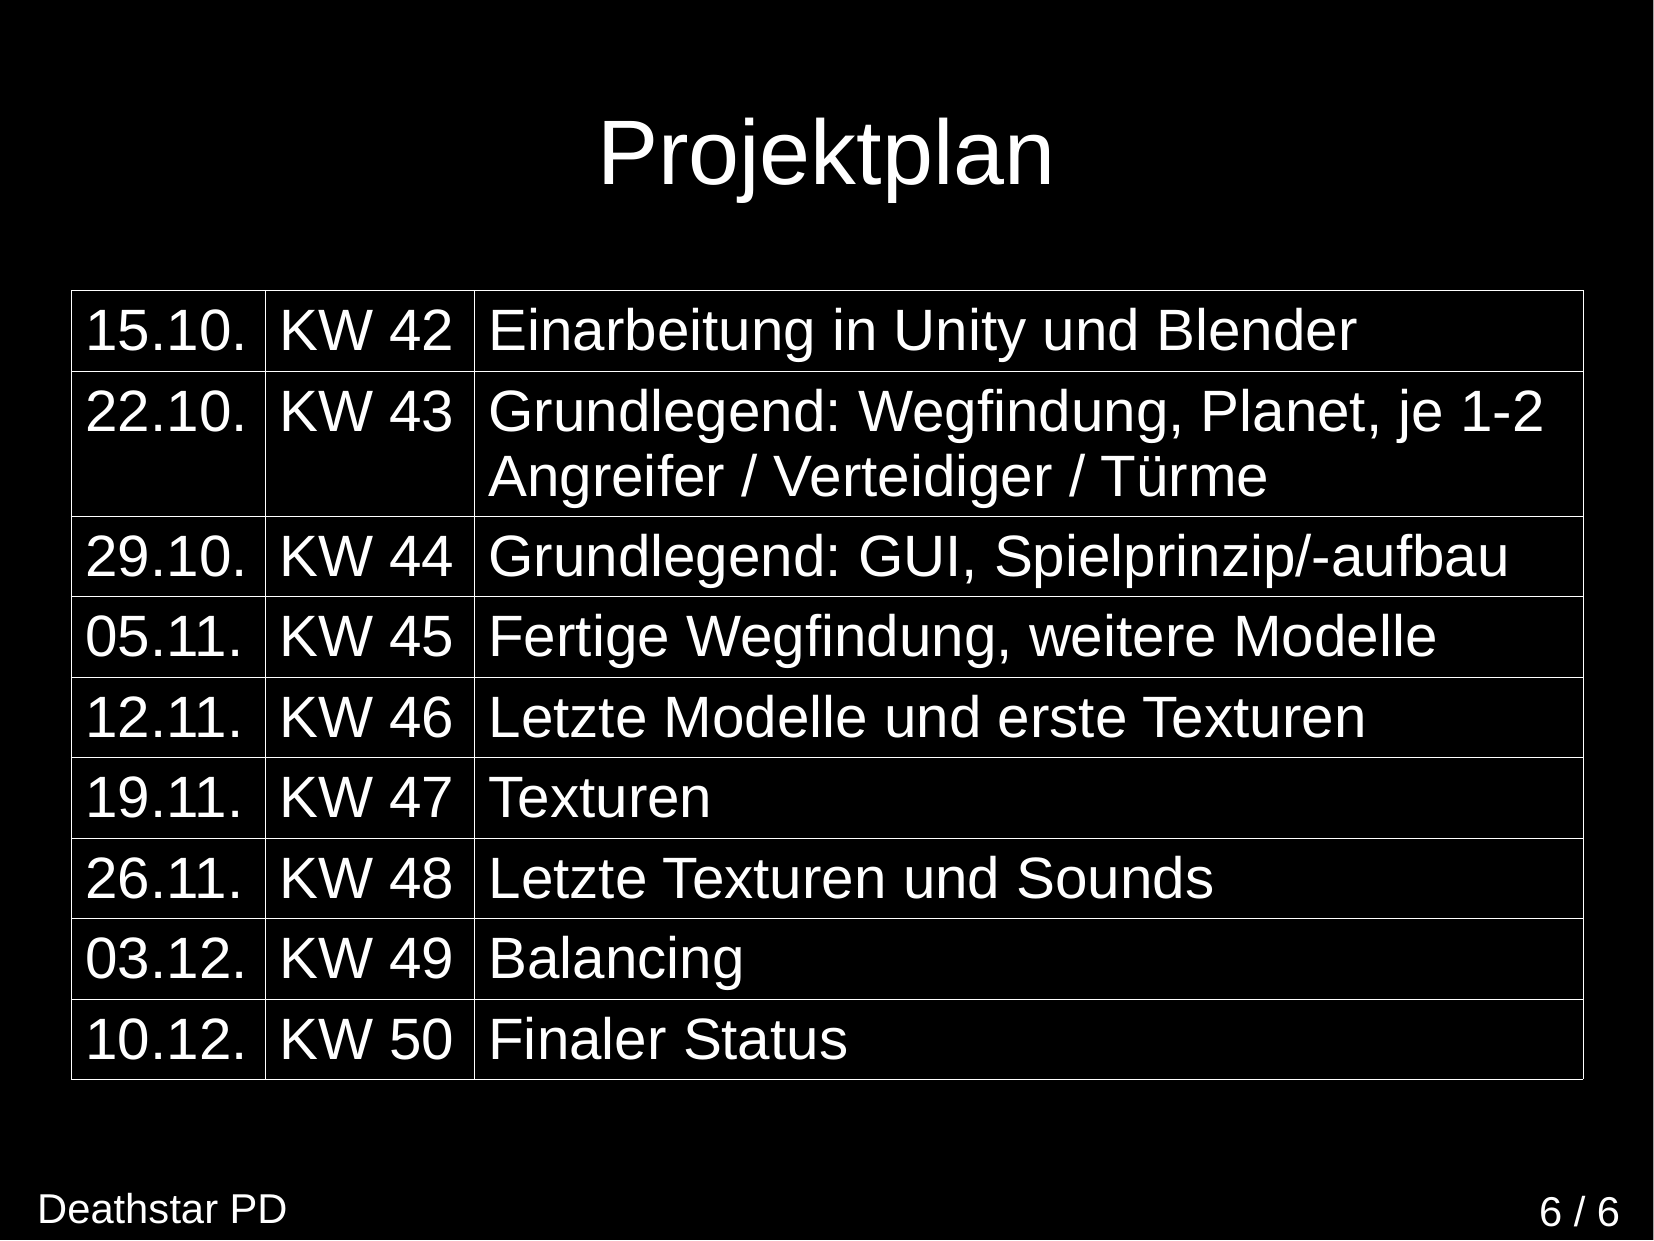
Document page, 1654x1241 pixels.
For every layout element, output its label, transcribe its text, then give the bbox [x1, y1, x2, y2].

table_cell Grundlegend: Wegfindung, Planet, je 1-2 Angreifer / Verteidiger / Türme [475, 372, 1583, 516]
table_cell KW 45 [266, 597, 474, 677]
table_cell 10.12. [72, 1000, 265, 1079]
text_box <Nummer> / 6 [1505, 1181, 1654, 1241]
table_cell Texturen [475, 758, 1583, 838]
table_cell 03.12. [72, 919, 265, 999]
table_cell KW 47 [266, 758, 474, 838]
table_cell Letzte Texturen und Sounds [475, 839, 1583, 918]
table_cell KW 44 [266, 517, 474, 596]
table_cell Balancing [475, 919, 1583, 999]
table_cell KW 46 [266, 678, 474, 757]
table_cell 26.11. [72, 839, 265, 918]
table_cell KW 43 [266, 372, 474, 516]
table_cell Grundlegend: GUI, Spielprinzip/-aufbau [475, 517, 1583, 596]
table_cell Finaler Status [475, 1000, 1583, 1079]
table_cell 29.10. [72, 517, 265, 596]
table_cell KW 49 [266, 919, 474, 999]
text_box Deathstar PD [0, 1178, 325, 1241]
table_header 15.10. [72, 291, 265, 371]
table_cell Letzte Modelle und erste Texturen [475, 678, 1583, 757]
table_header KW 42 [266, 291, 474, 371]
table_cell KW 48 [266, 839, 474, 918]
table_cell Fertige Wegfindung, weitere Modelle [475, 597, 1583, 677]
table_header Einarbeitung in Unity und Blender [475, 291, 1583, 371]
table_cell KW 50 [266, 1000, 474, 1079]
table_cell 12.11. [72, 678, 265, 757]
table_cell 22.10. [72, 372, 265, 516]
title Projektplan [82, 49, 1571, 257]
table_cell 05.11. [72, 597, 265, 677]
table_cell 19.11. [72, 758, 265, 838]
